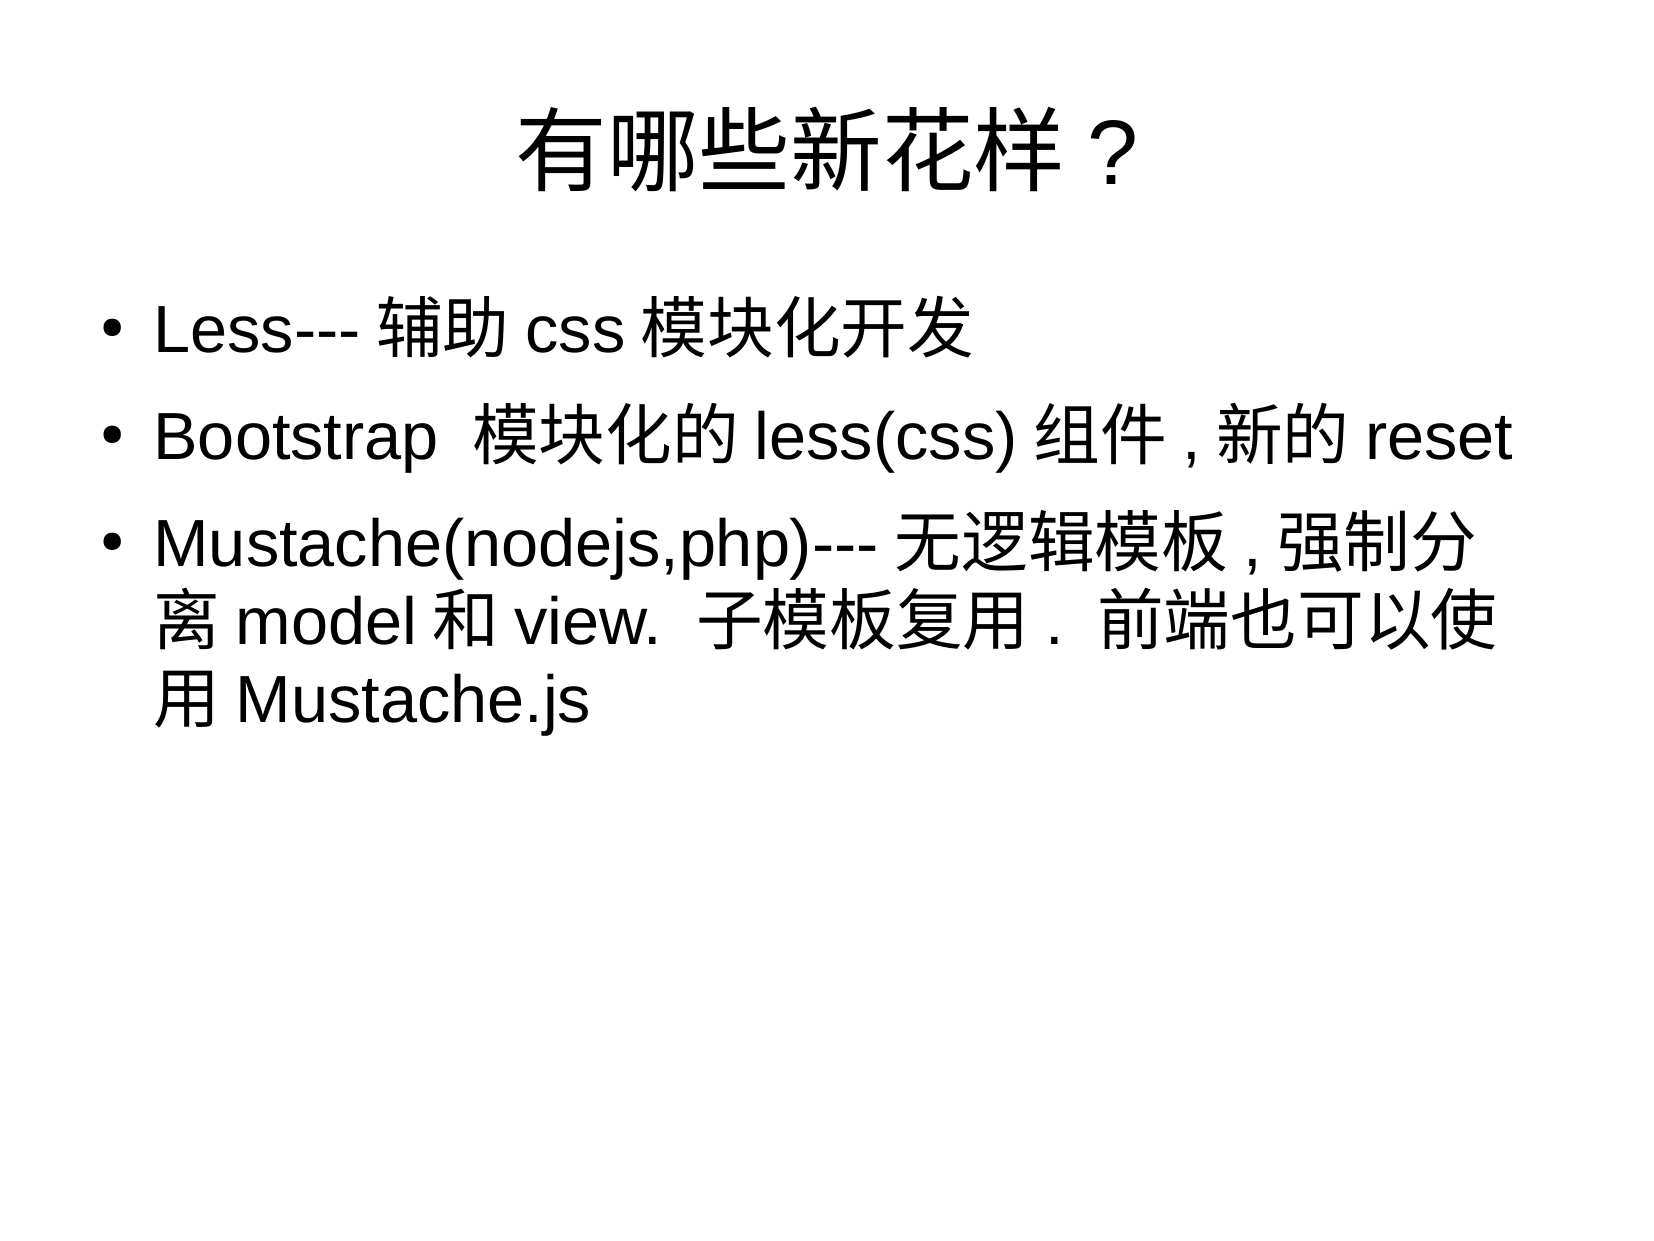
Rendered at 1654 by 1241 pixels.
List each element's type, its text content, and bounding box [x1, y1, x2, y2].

title 有哪些新花样? [82, 49, 1571, 257]
list Less---辅助css模块化开发 Bootstrap 模块化的less(css)组件,新的reset Mustache(nodejs,php)---无逻辑模板,强制分离model和view. 子模板复用. 前端也可以使用Mustache.js [82, 290, 1538, 1010]
